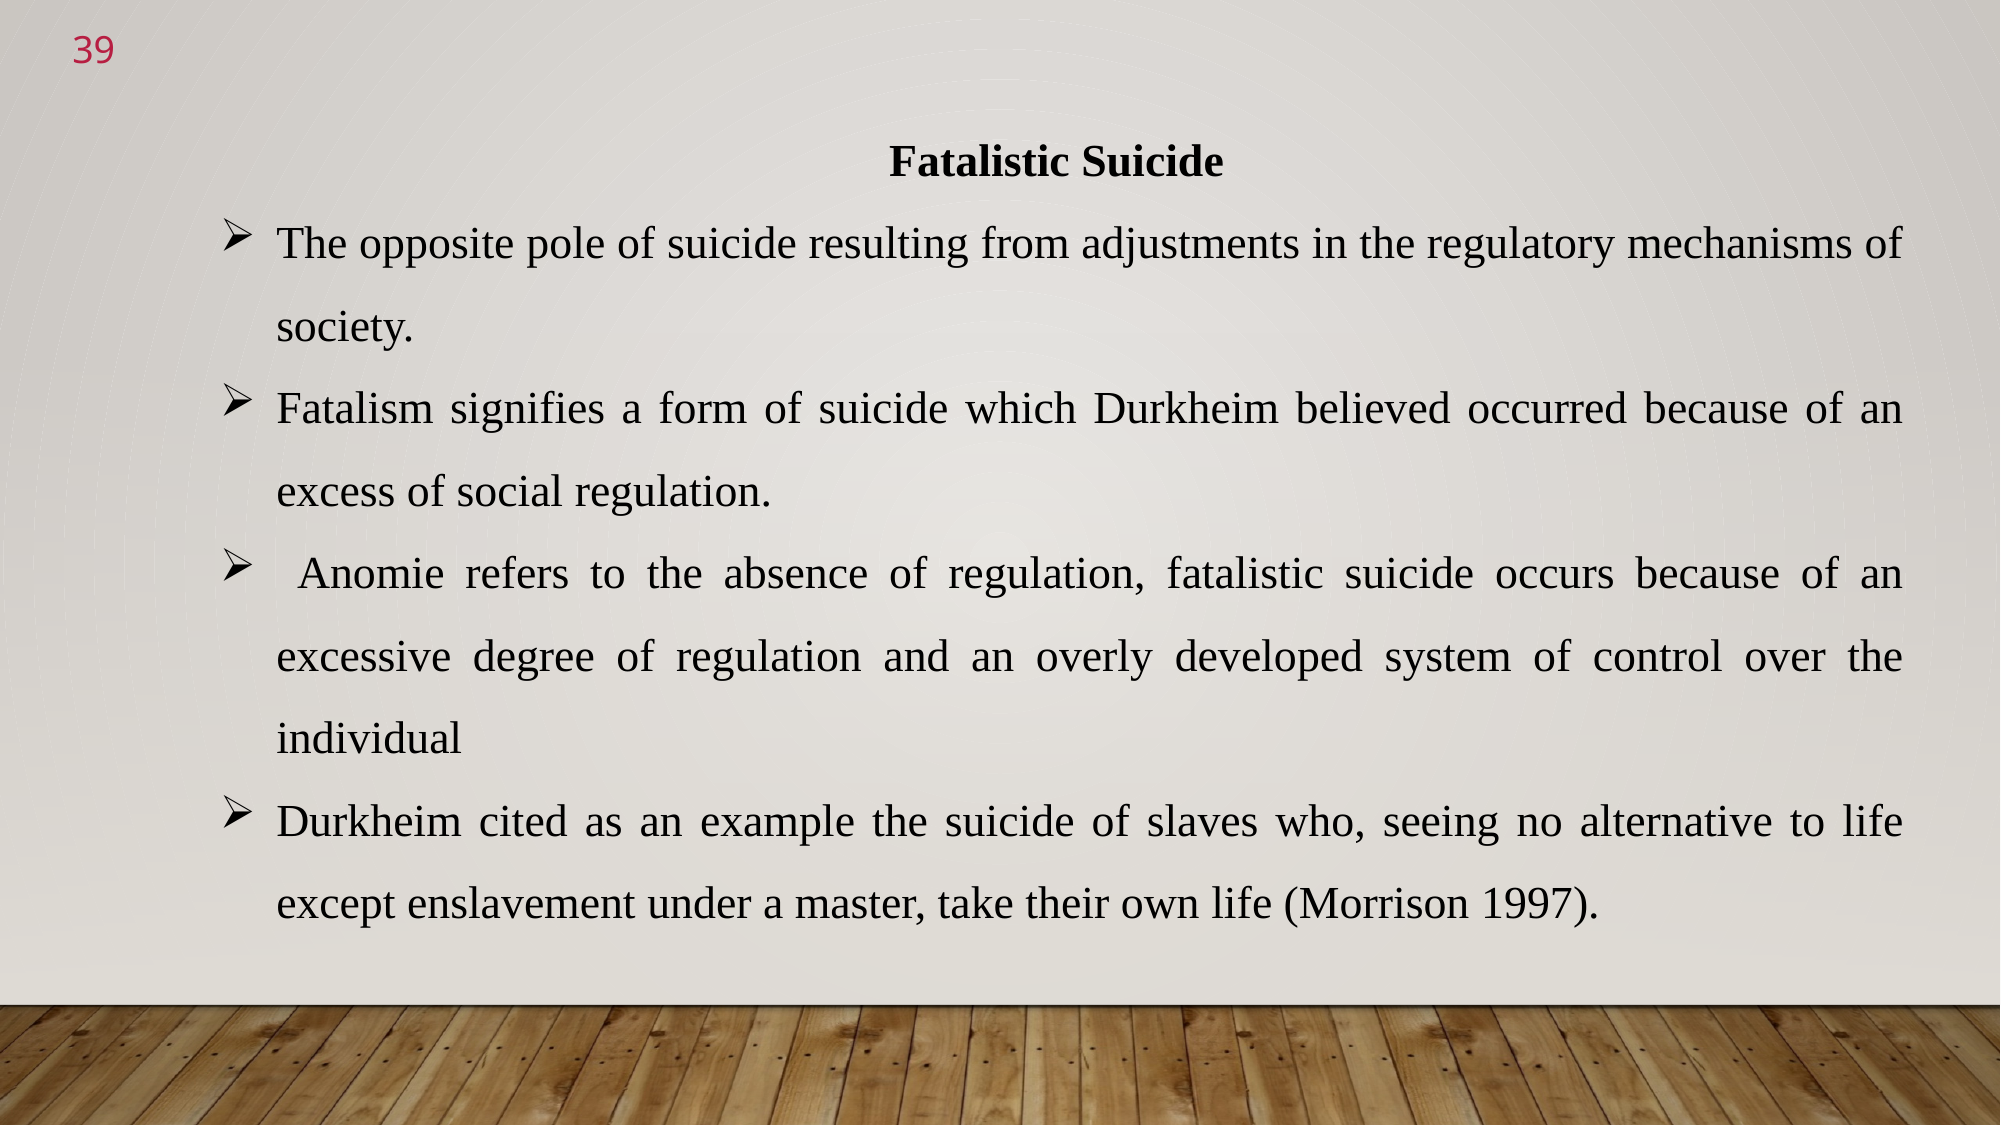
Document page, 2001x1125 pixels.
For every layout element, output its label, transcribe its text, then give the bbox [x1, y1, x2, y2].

picture [0, 1005, 2000, 1125]
text_box Fatalistic Suicide The opposite pole of suicide resulting from adjustments in the regulatory mechanisms of society. Fatalism signifies a form of suicide which Durkheim believed occurred because of an excess of social regulation. Anomie refers to the absence of regulation, fatalistic suicide occurs because of an excessive degree of regulation and an overly developed system of control over the individual Durkheim cited as an example the suicide of slaves who, seeing no alternative to life except enslavement under a master, take their own life (Morrison 1997). [130, 95, 1920, 936]
slide_number 21 [0, 18, 131, 102]
